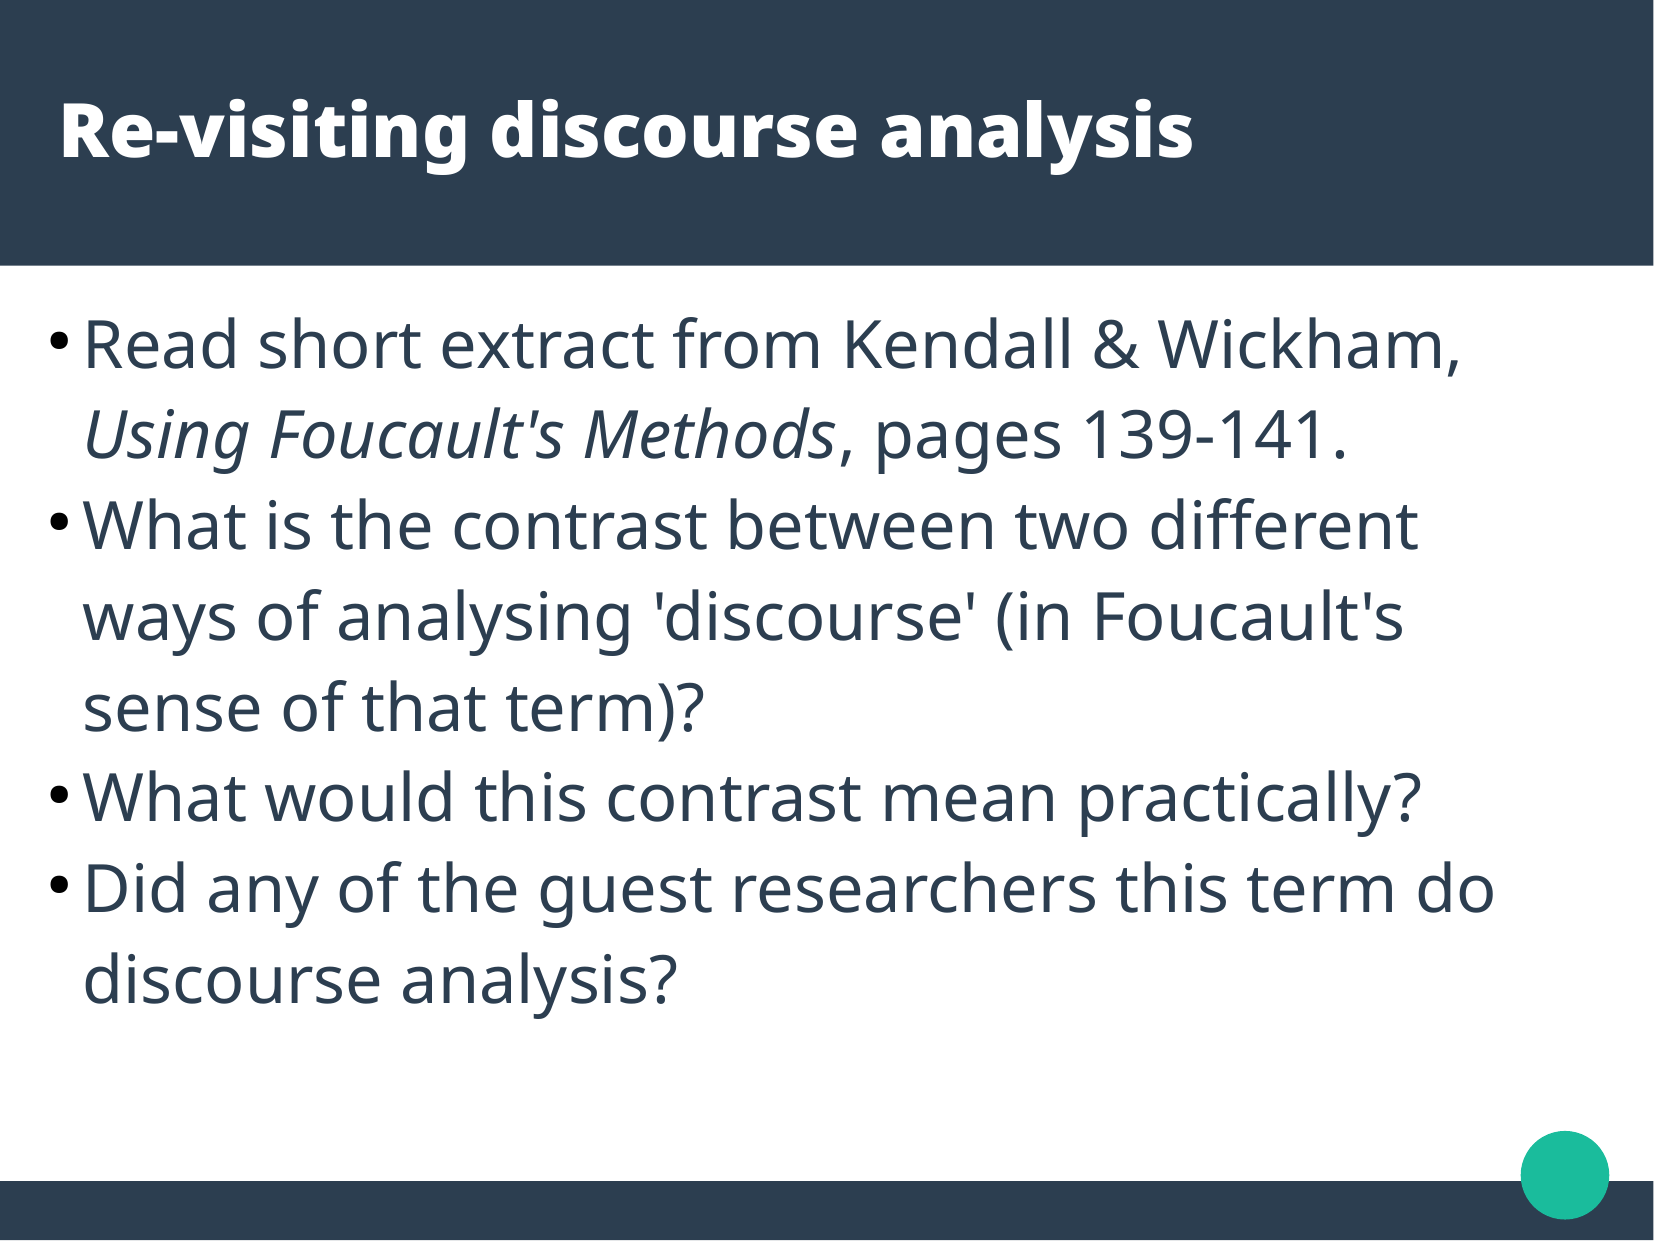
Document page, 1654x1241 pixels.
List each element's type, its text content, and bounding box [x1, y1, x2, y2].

subtitle Read short extract from Kendall & Wickham, Using Foucault's Methods, pages 139-141. What is the contrast between two different ways of analysing 'discourse' (in Foucault's sense of that term)? What would this contrast mean practically? Did any of the guest researchers this term do discourse analysis? [47, 295, 1583, 1025]
title Re-visiting discourse analysis [59, 49, 1595, 207]
